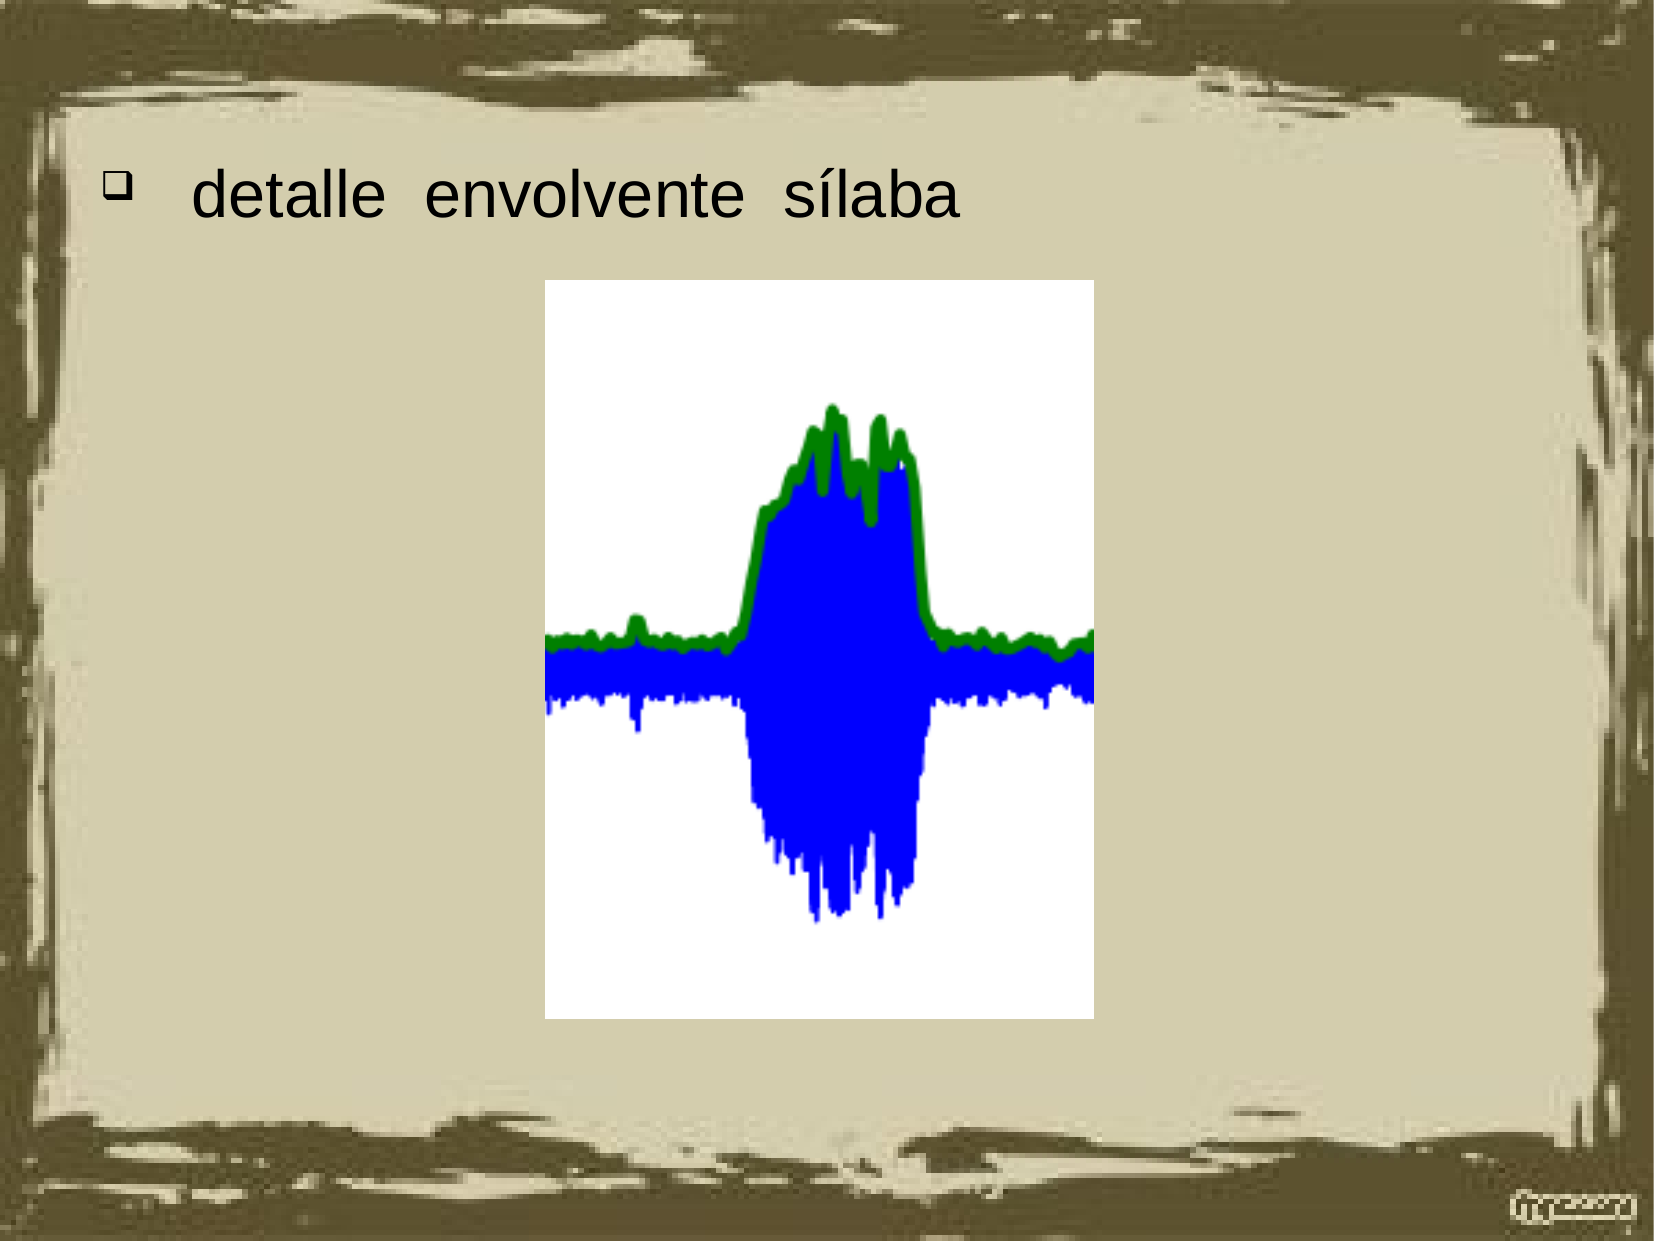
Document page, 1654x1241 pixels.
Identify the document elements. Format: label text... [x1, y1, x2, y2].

text_box detalle envolvente sílaba [100, 151, 1589, 871]
picture [0, 0, 1654, 1241]
